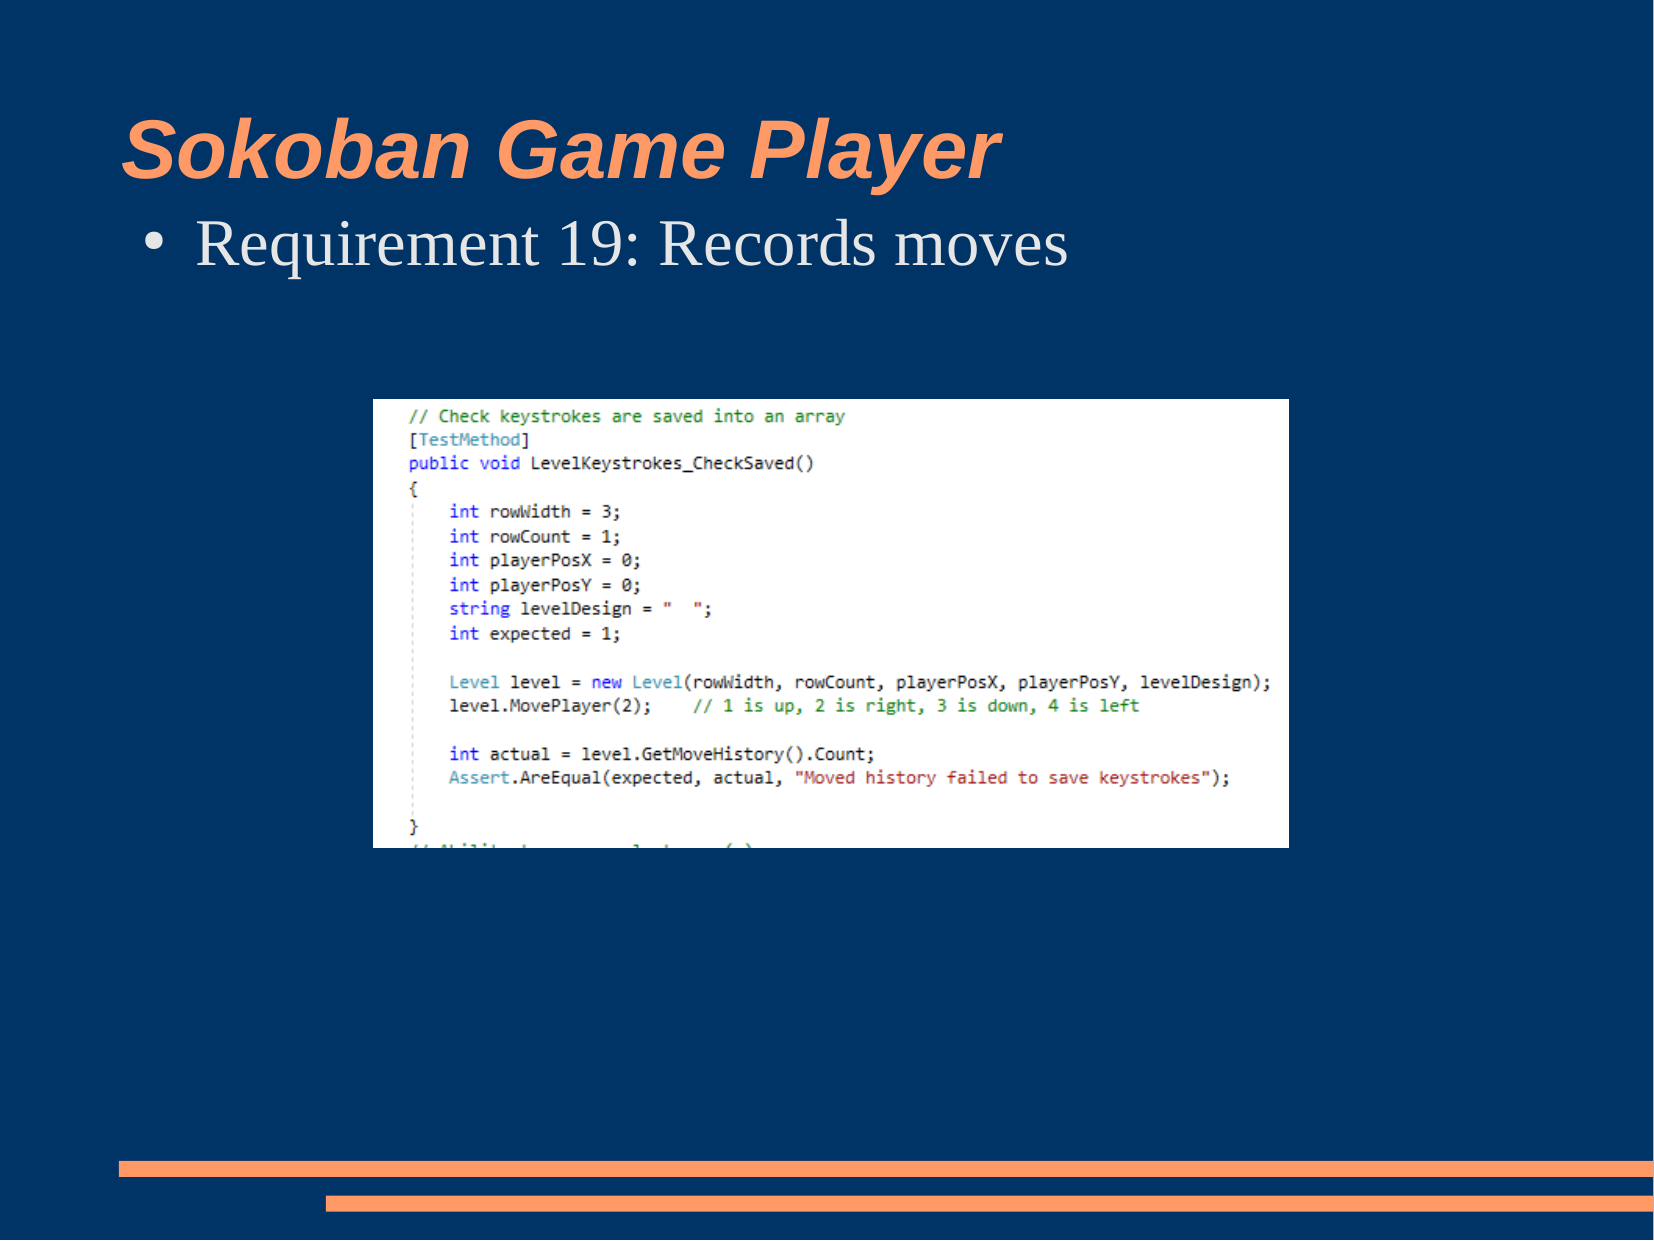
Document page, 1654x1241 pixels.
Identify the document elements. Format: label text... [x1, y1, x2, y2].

list Requirement 19: Records moves [106, 205, 1546, 1016]
picture [373, 399, 1289, 848]
title Sokoban Game Player [121, 46, 1534, 205]
